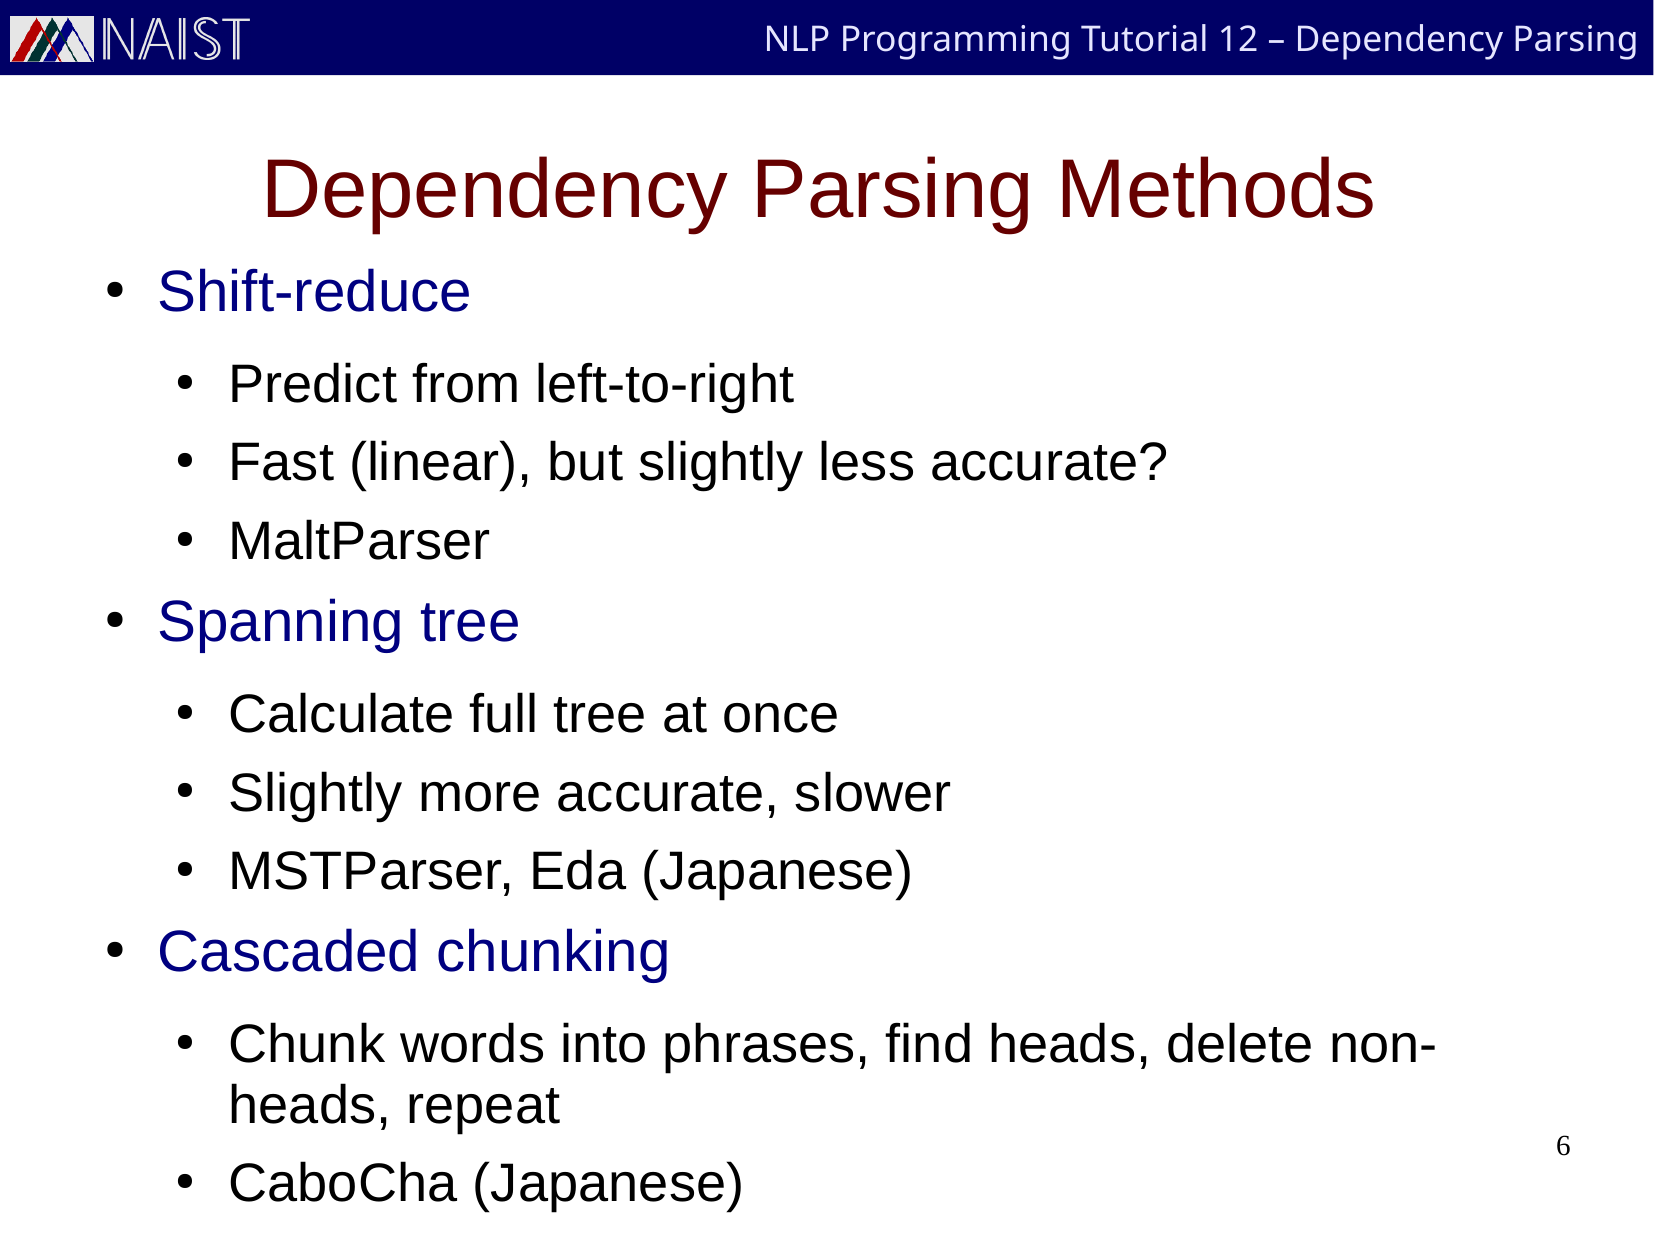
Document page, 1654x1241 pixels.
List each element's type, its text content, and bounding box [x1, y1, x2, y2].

title Dependency Parsing Methods [75, 92, 1564, 285]
picture [102, 17, 251, 60]
picture [10, 16, 94, 62]
list Shift-reduce Predict from left-to-right Fast (linear), but slightly less accurate? MaltParser Spanning tree Calculate full tree at once Slightly more accurate, slower MSTParser, Eda (Japanese) Cascaded chunking Chunk words into phrases, find heads, delete non-heads, repeat CaboCha (Japanese) [86, 258, 1576, 1214]
